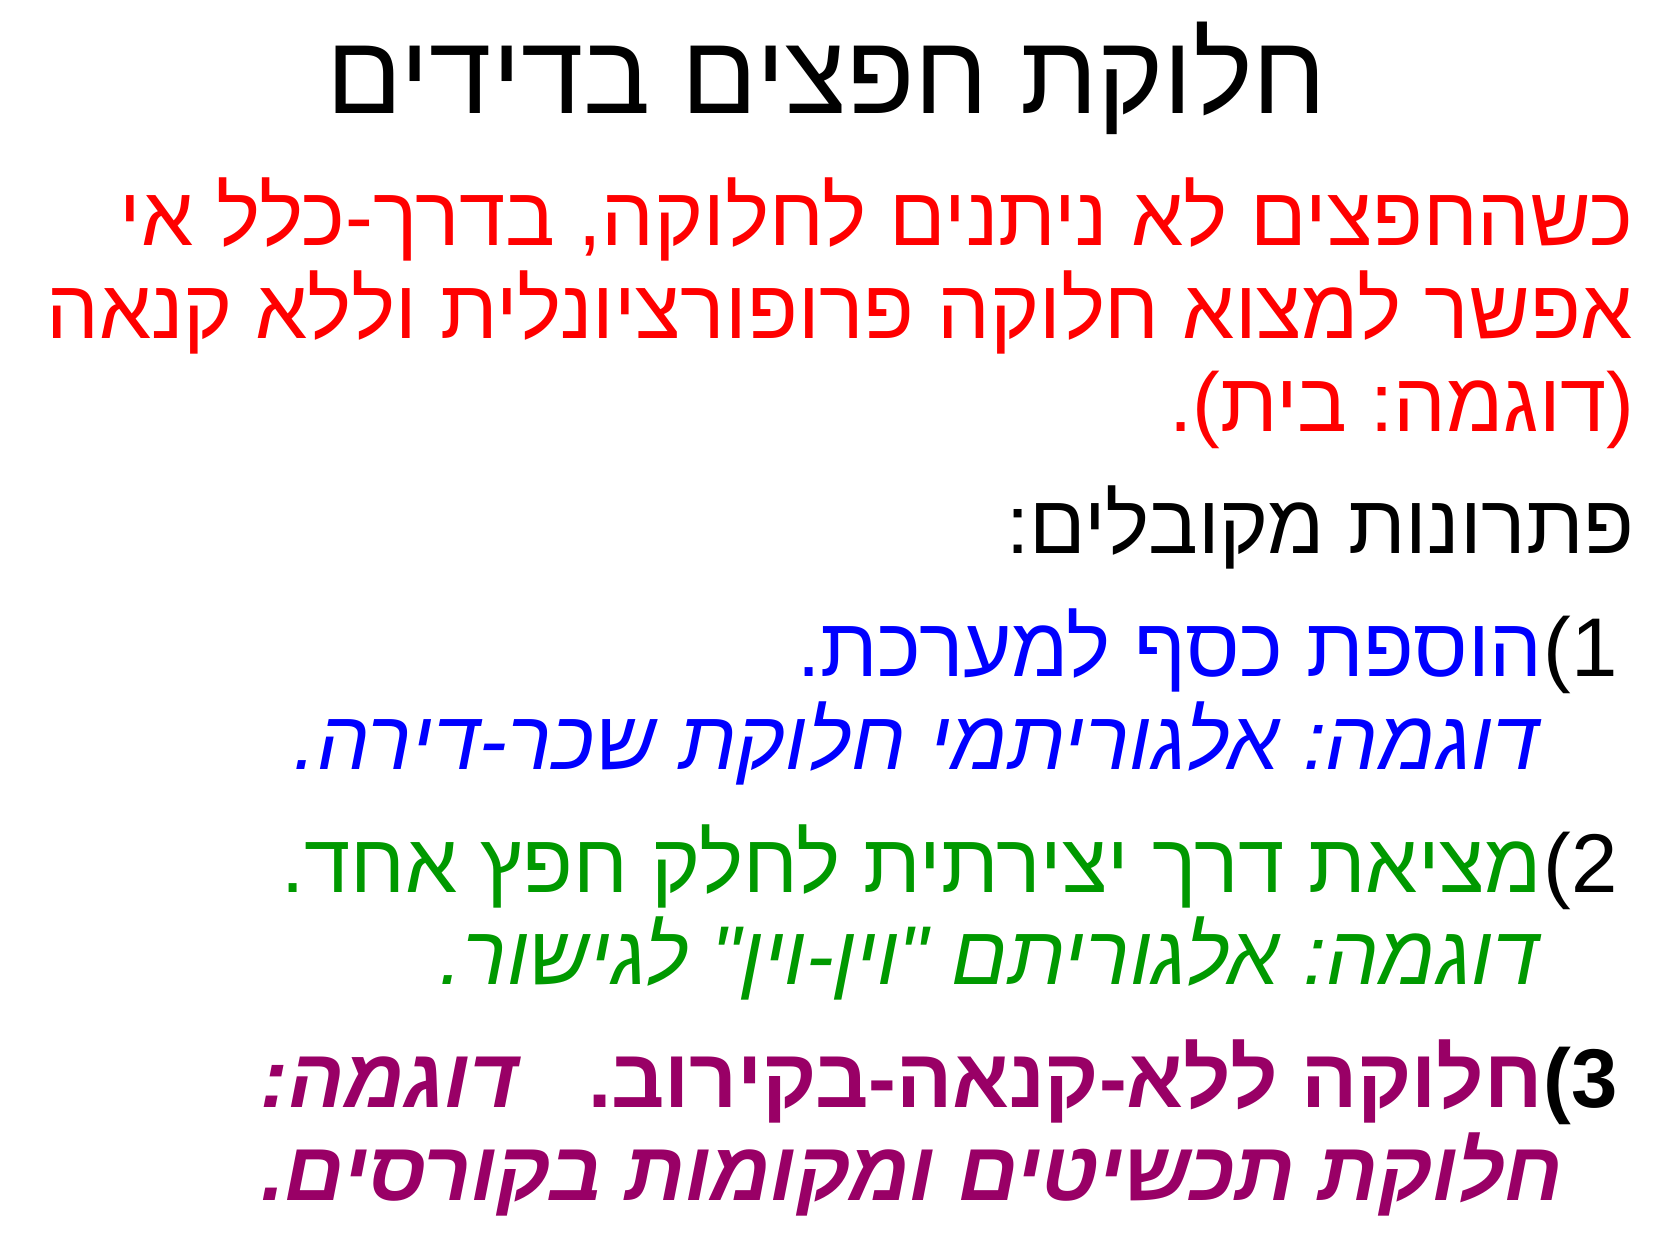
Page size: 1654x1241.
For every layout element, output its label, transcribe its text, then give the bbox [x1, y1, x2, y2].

list כשהחפצים לא ניתנים לחלוקה, בדרך-כלל אי אפשר למצוא חלוקה פרופורציונלית וללא קנאה (דוגמה: בית). פתרונות מקובלים: הוספת כסף למערכת. דוגמה: אלגוריתמי חלוקת שכר-דירה. מציאת דרך יצירתית לחלק חפץ אחד. דוגמה: אלגוריתם "וין-וין" לגישור. חלוקה ללא-קנאה-בקירוב. דוגמה: חלוקת תכשיטים ומקומות בקורסים. [0, 170, 1636, 1216]
title חלוקת חפצים בדידים [0, 0, 1654, 151]
